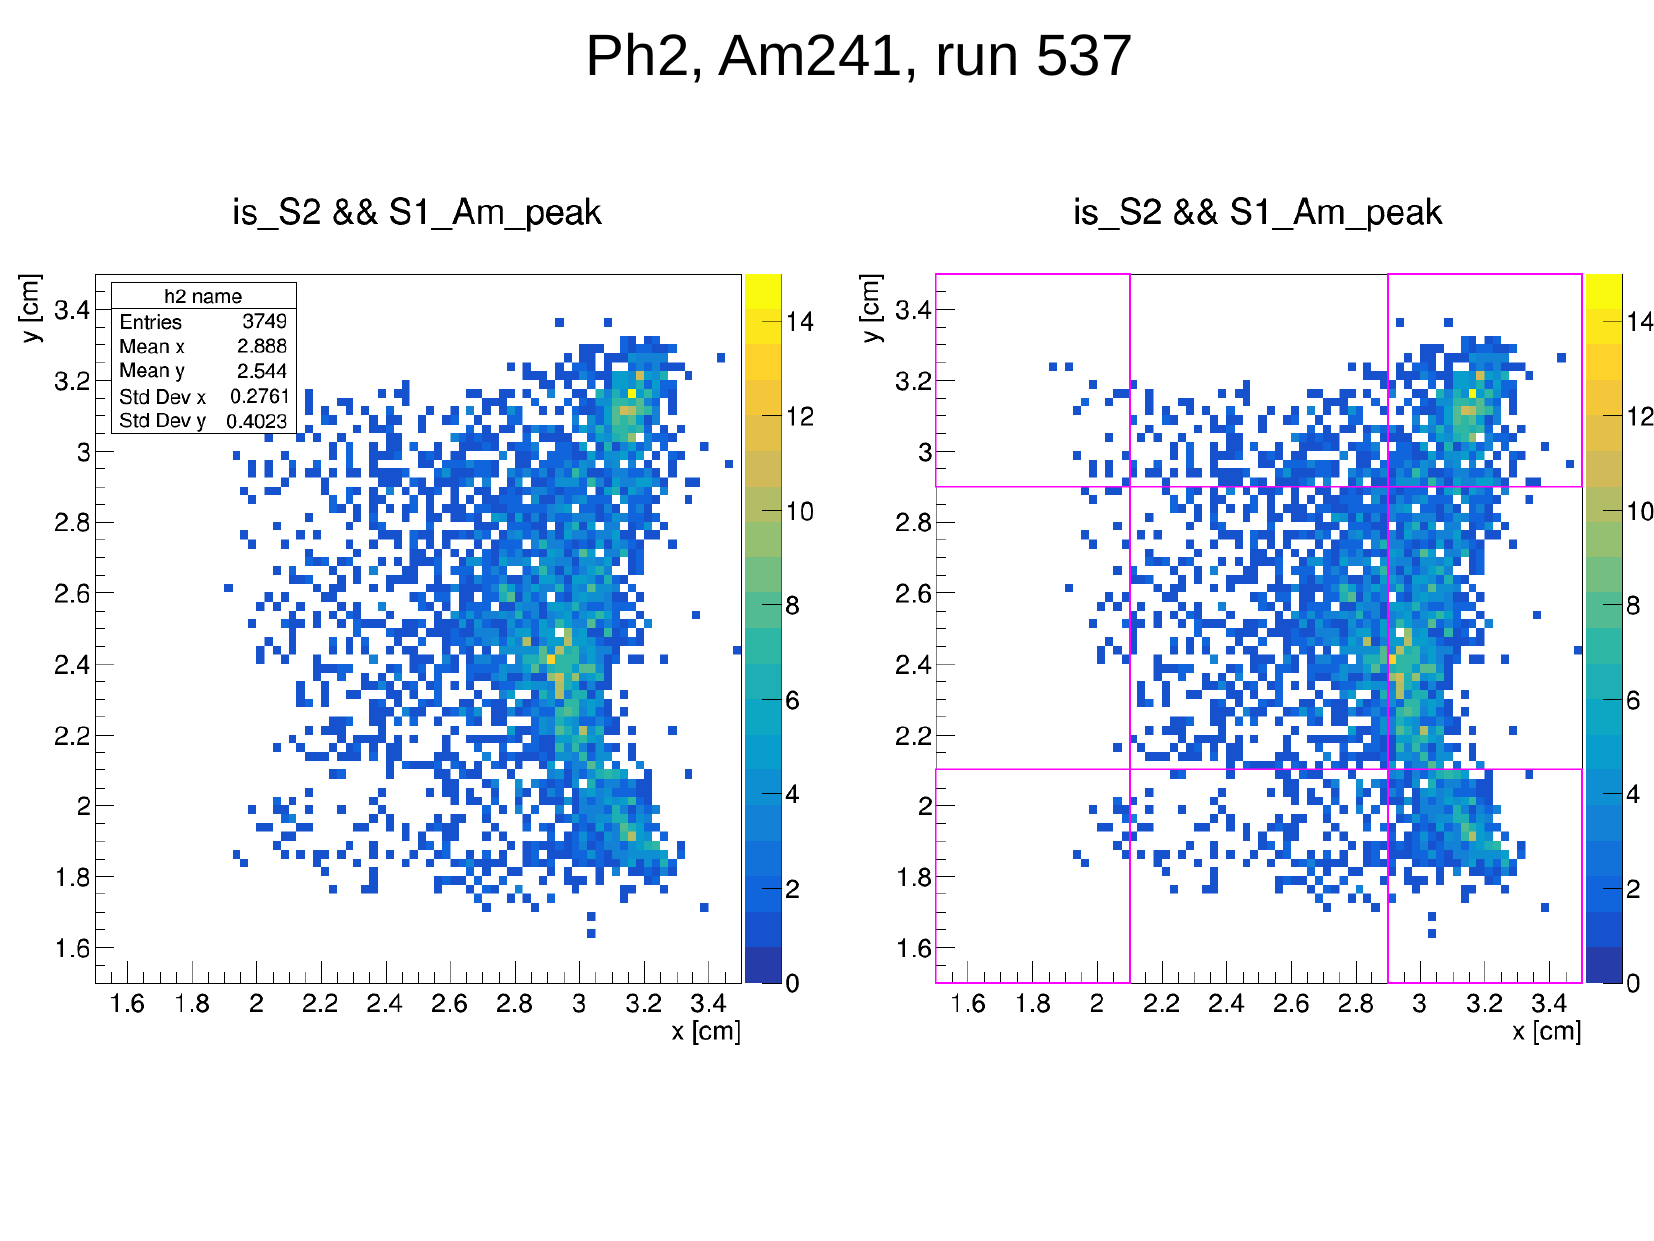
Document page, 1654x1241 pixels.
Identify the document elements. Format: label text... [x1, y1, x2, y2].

text_box Ph2, Am241, run 537 [519, 15, 1201, 151]
picture [6, 186, 1654, 1060]
